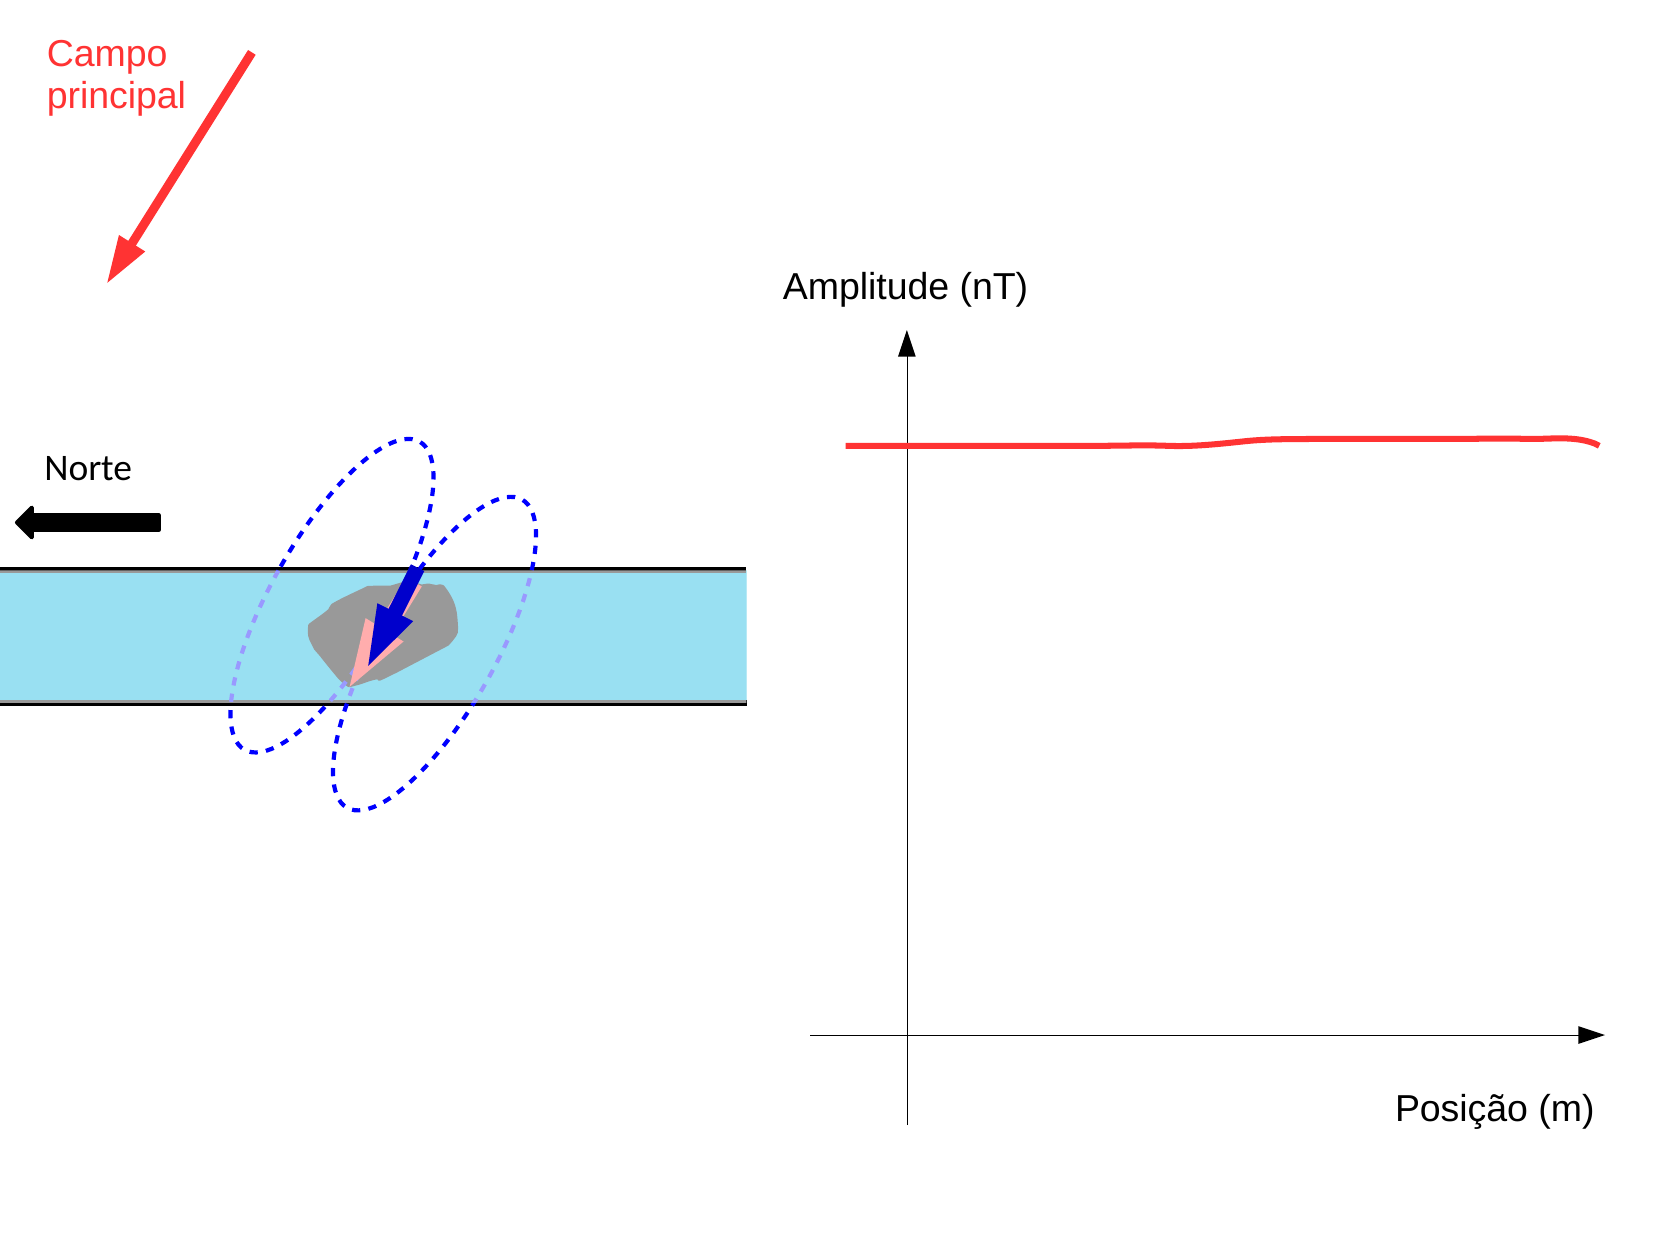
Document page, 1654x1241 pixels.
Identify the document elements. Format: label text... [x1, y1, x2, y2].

text_box Amplitude (nT) [768, 258, 1044, 316]
text_box Norte [17, 435, 160, 496]
text_box Posição (m) [1380, 1080, 1610, 1137]
text_box [0, 570, 747, 703]
text_box [17, 507, 159, 538]
text_box Campo principal [32, 25, 257, 124]
